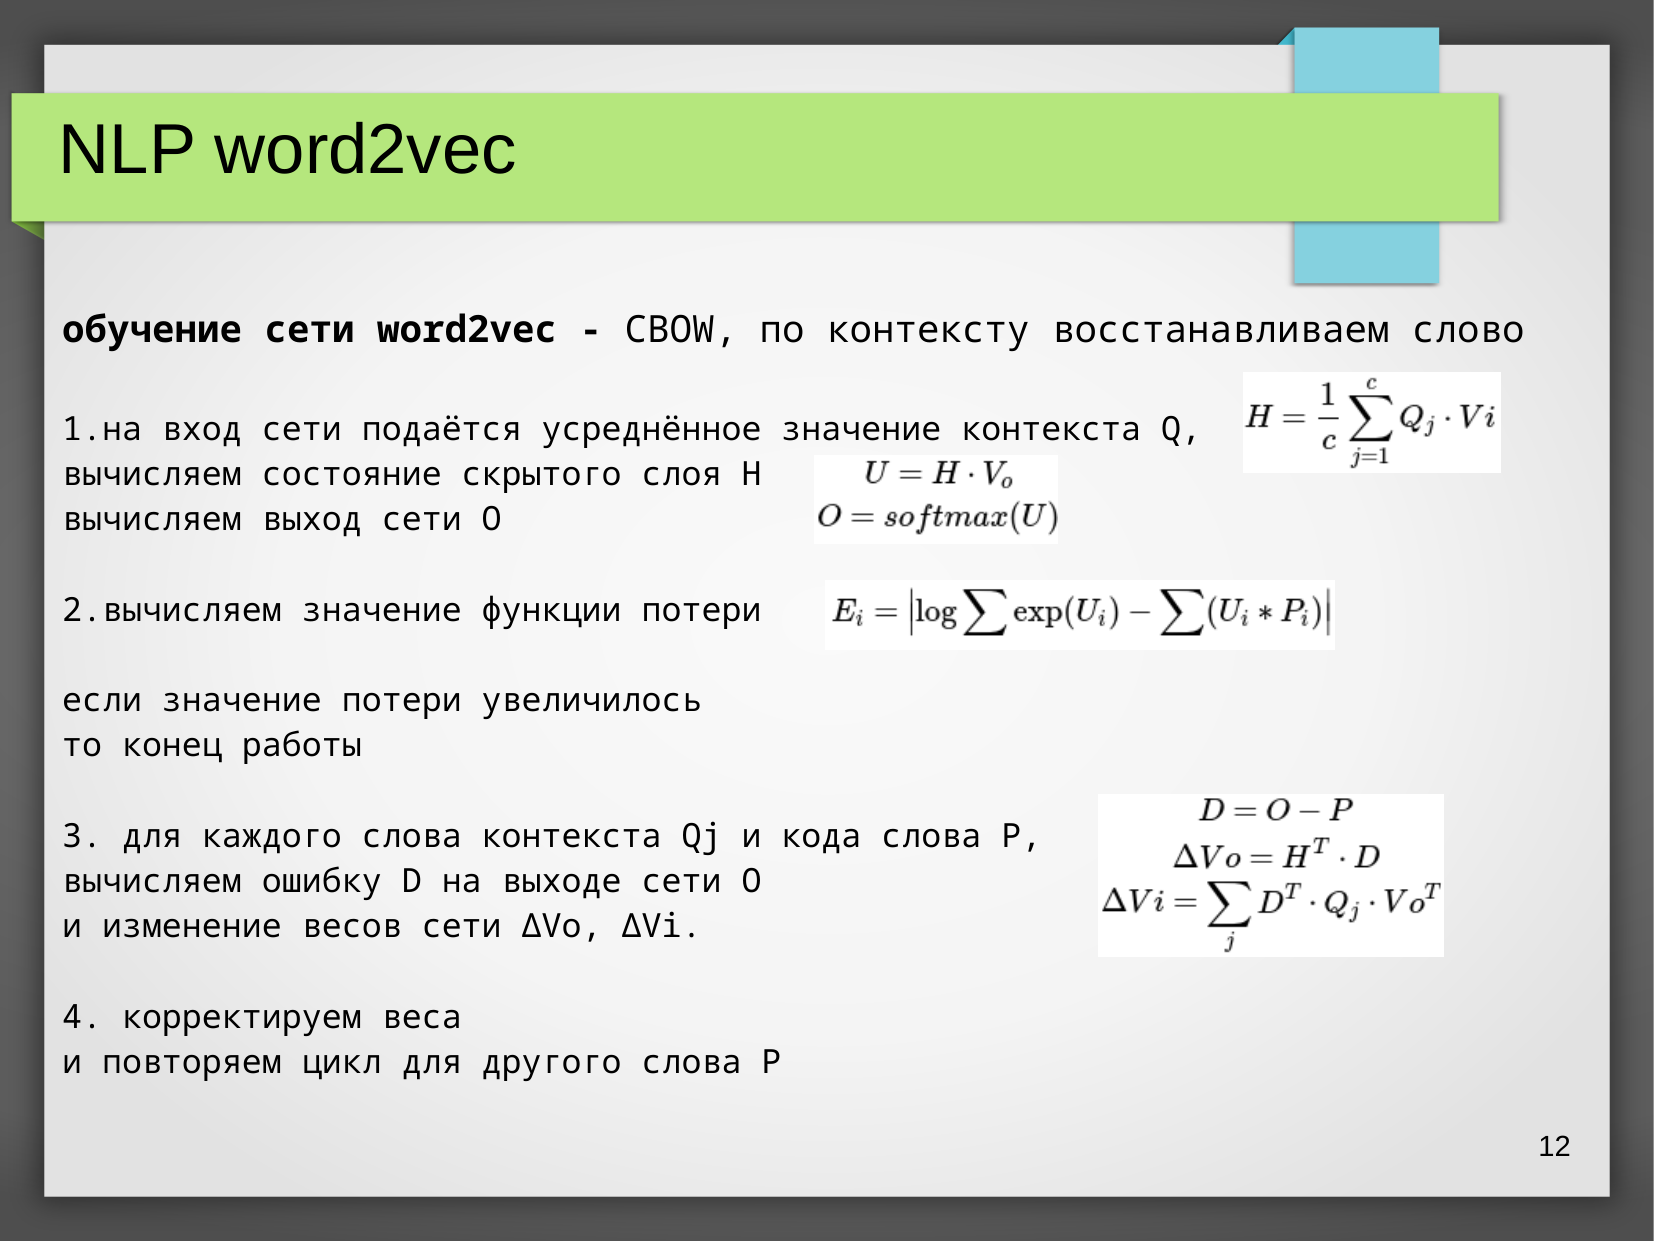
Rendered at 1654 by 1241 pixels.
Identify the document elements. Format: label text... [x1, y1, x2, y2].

text_box обучение сети word2vec - CBOW, по контексту восстанавливаем слово 1.на вход сети подаётся усреднённое значение контекста Q, вычисляем состояние скрытого слоя H вычисляем выход сети O 2.вычисляем значение функции потери если значение потери увеличилось то конец работы 3. для каждого слова контекста Qj и кода слова P, вычисляем ошибку D на выходе сети O и изменение весов сети ΔVo, ΔVi. 4. корректируем веса и повторяем цикл для другого слова P [47, 295, 1607, 1040]
picture [0, 0, 1654, 1241]
title NLP word2vec [59, 109, 1382, 189]
